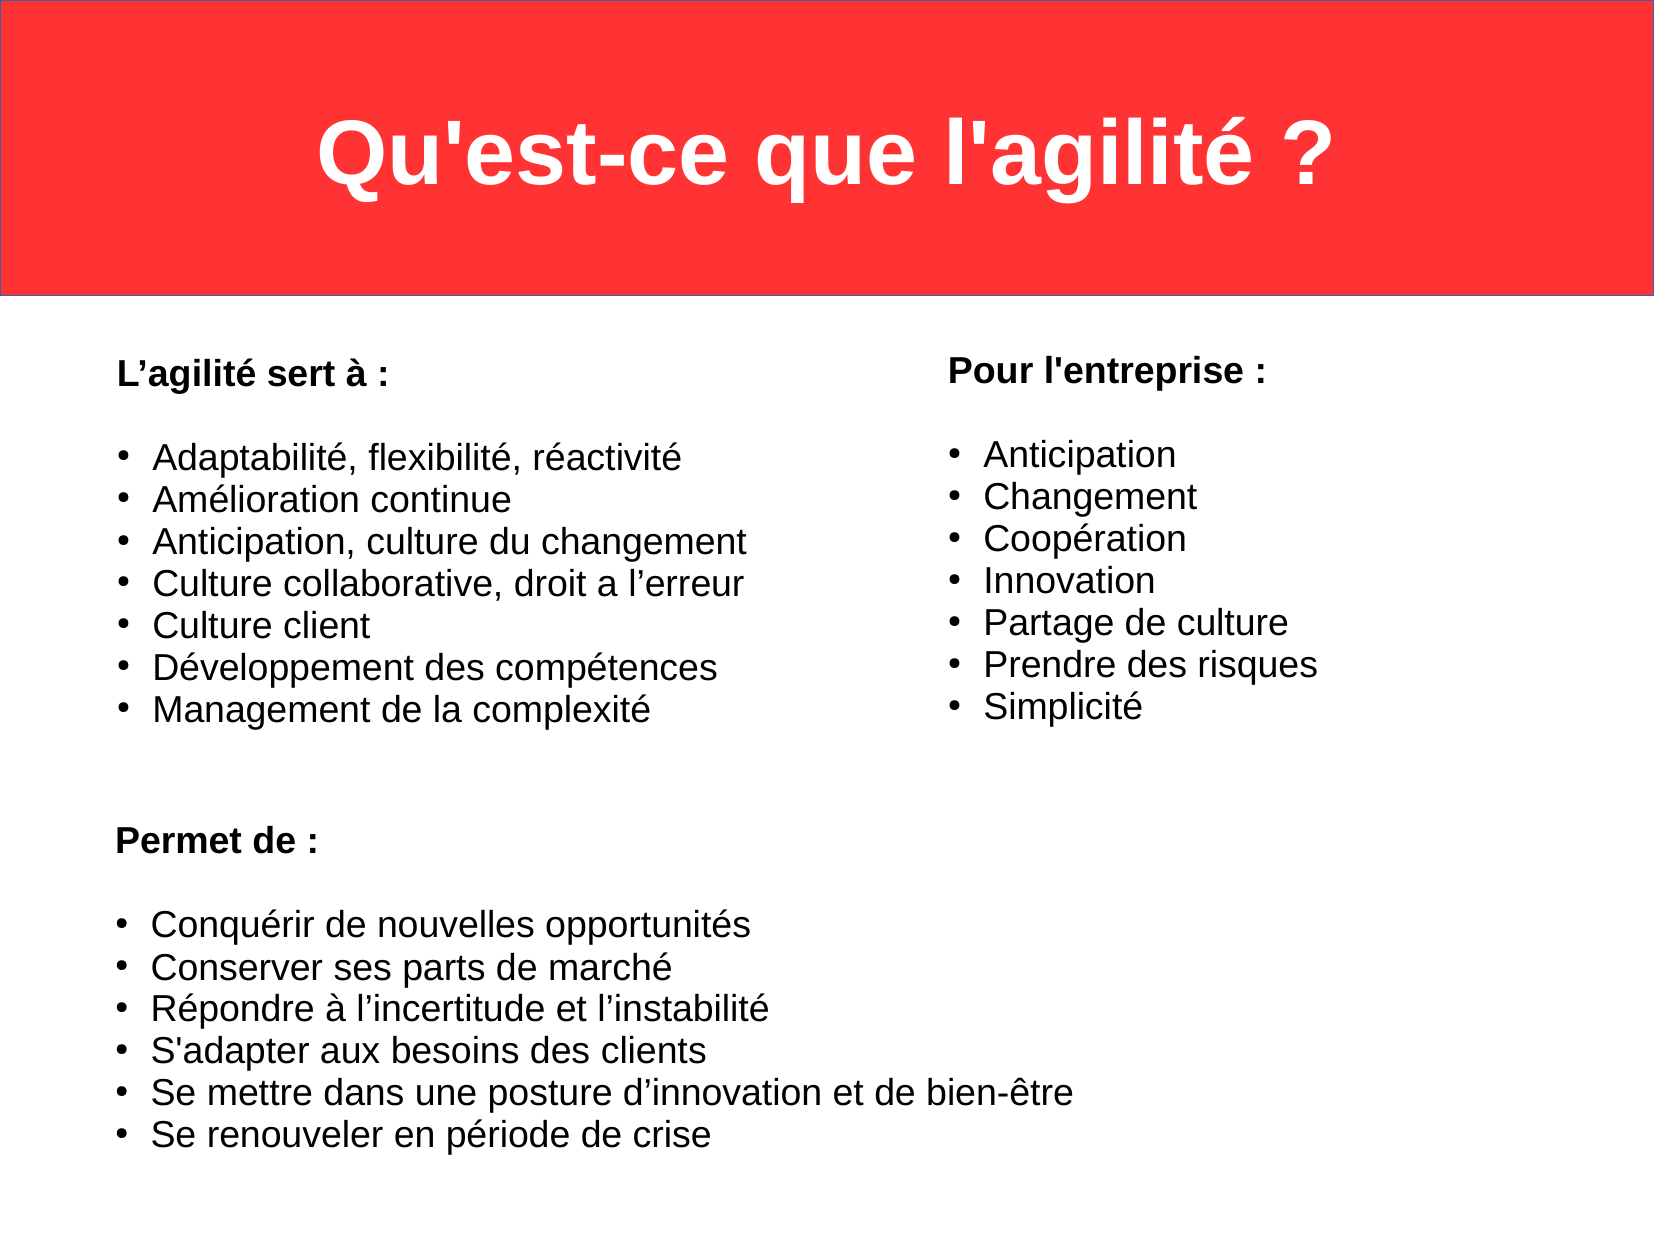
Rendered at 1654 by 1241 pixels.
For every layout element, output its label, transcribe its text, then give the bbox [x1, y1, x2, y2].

title Qu'est-ce que l'agilité ? [82, 49, 1571, 257]
text_box [0, 0, 1654, 296]
text_box Pour l'entreprise : Anticipation Changement Coopération Innovation Partage de culture Prendre des risques Simplicité [933, 342, 1333, 736]
text_box L’agilité sert à : Adaptabilité, flexibilité, réactivité Amélioration continue Anticipation, culture du changement Culture collaborative, droit a l’erreur Culture client Développement des compétences Management de la complexité [102, 344, 981, 738]
text_box Permet de : Conquérir de nouvelles opportunités Conserver ses parts de marché Répondre à l’incertitude et l’instabilité S'adapter aux besoins des clients Se mettre dans une posture d’innovation et de bien-être Se renouveler en période de crise [100, 812, 1177, 1164]
